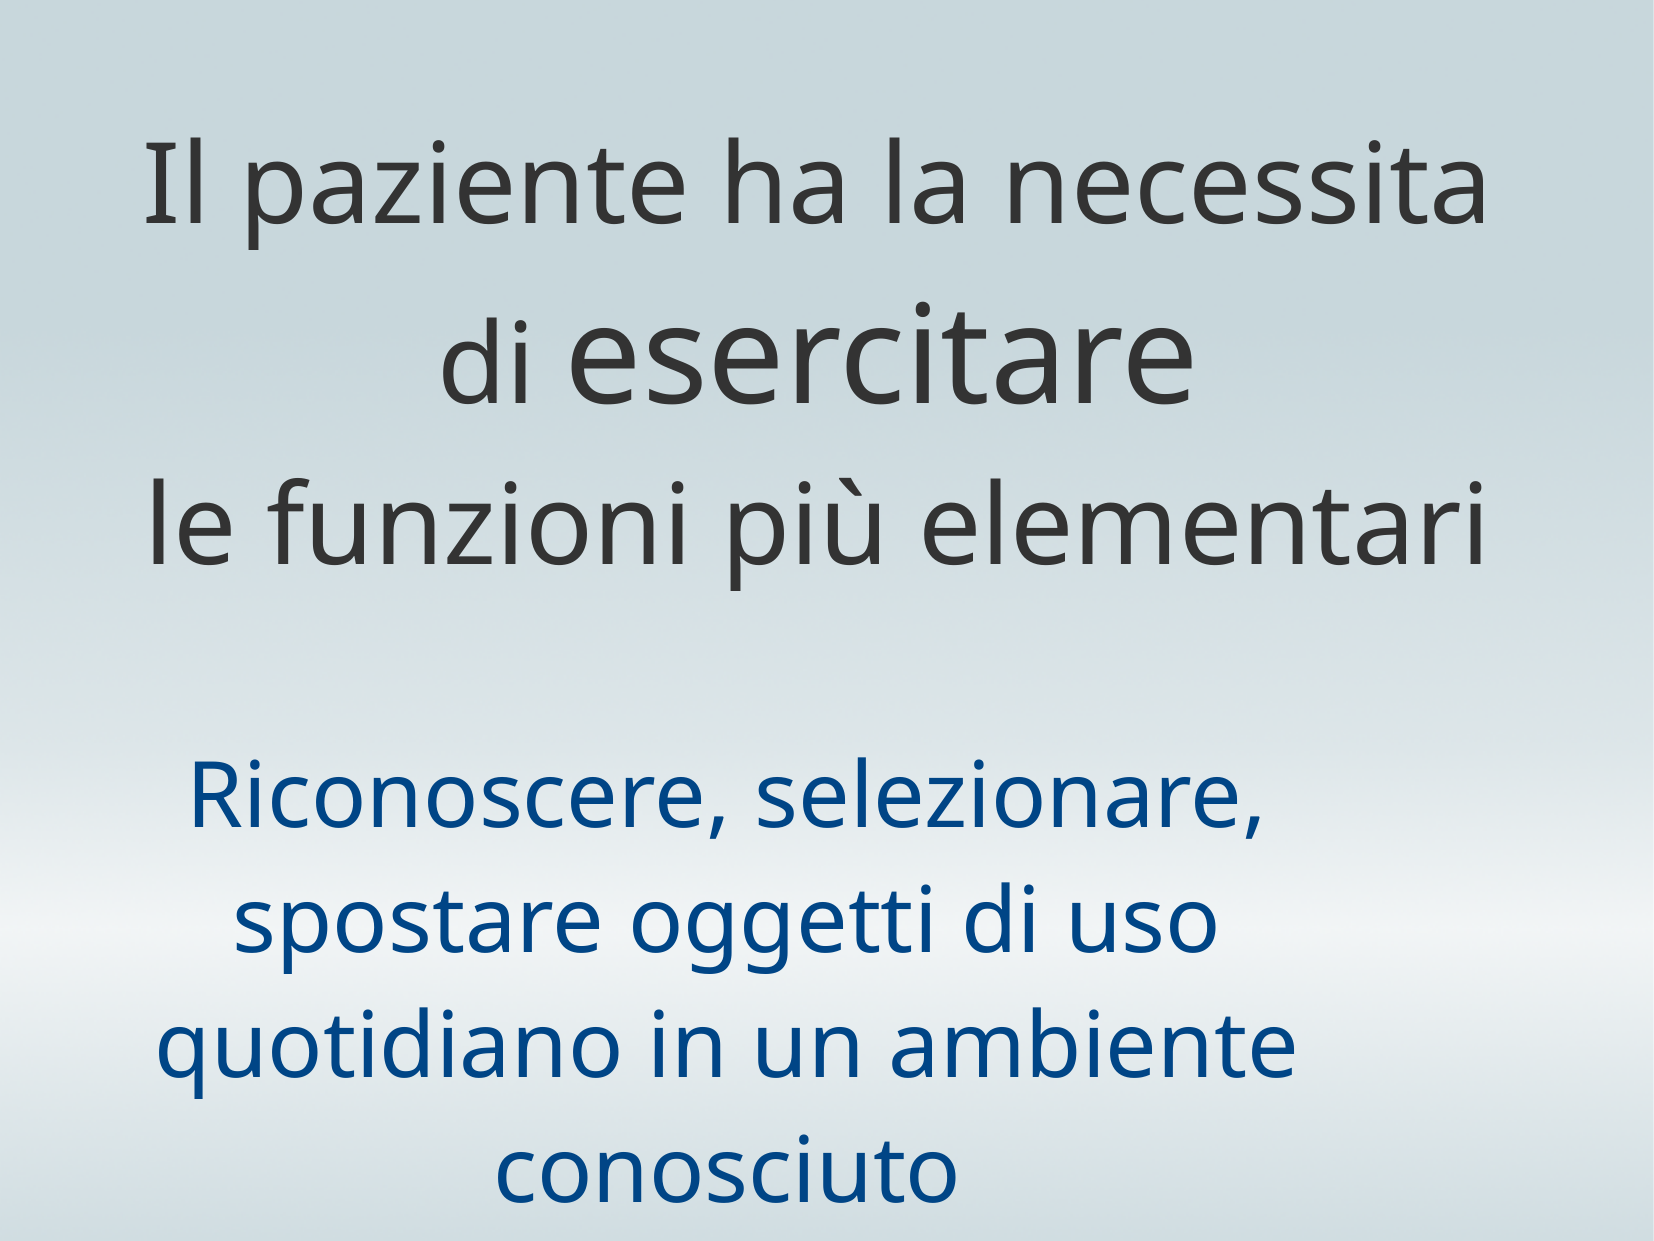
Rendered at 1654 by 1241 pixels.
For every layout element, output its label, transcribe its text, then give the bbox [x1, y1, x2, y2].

text_box Riconoscere, selezionare, spostare oggetti di uso quotidiano in un ambiente conosciuto [139, 722, 1514, 1128]
text_box Il paziente ha la necessita di esercitare le funzioni più elementari [128, 96, 1526, 621]
picture [0, 0, 1654, 1241]
